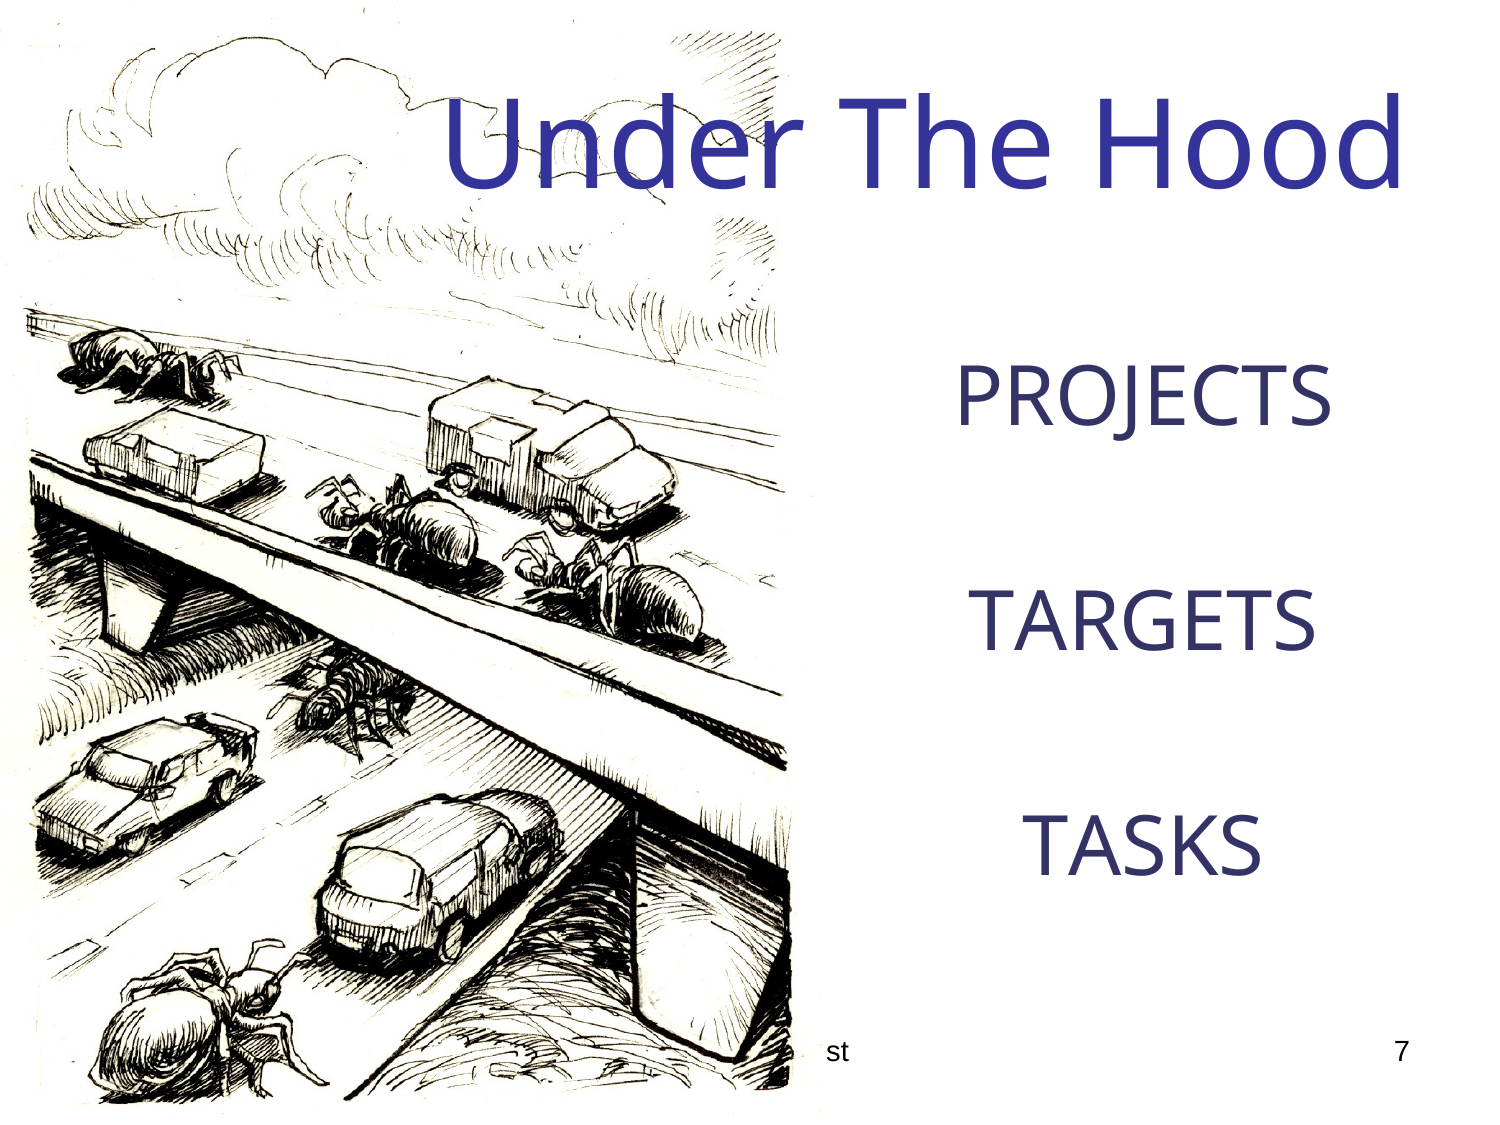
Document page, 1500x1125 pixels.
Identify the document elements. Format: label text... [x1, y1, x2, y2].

list PROJECTS TARGETS TASKS [900, 334, 1388, 901]
picture [0, 0, 826, 1125]
title Under The Hood [75, 45, 1426, 233]
